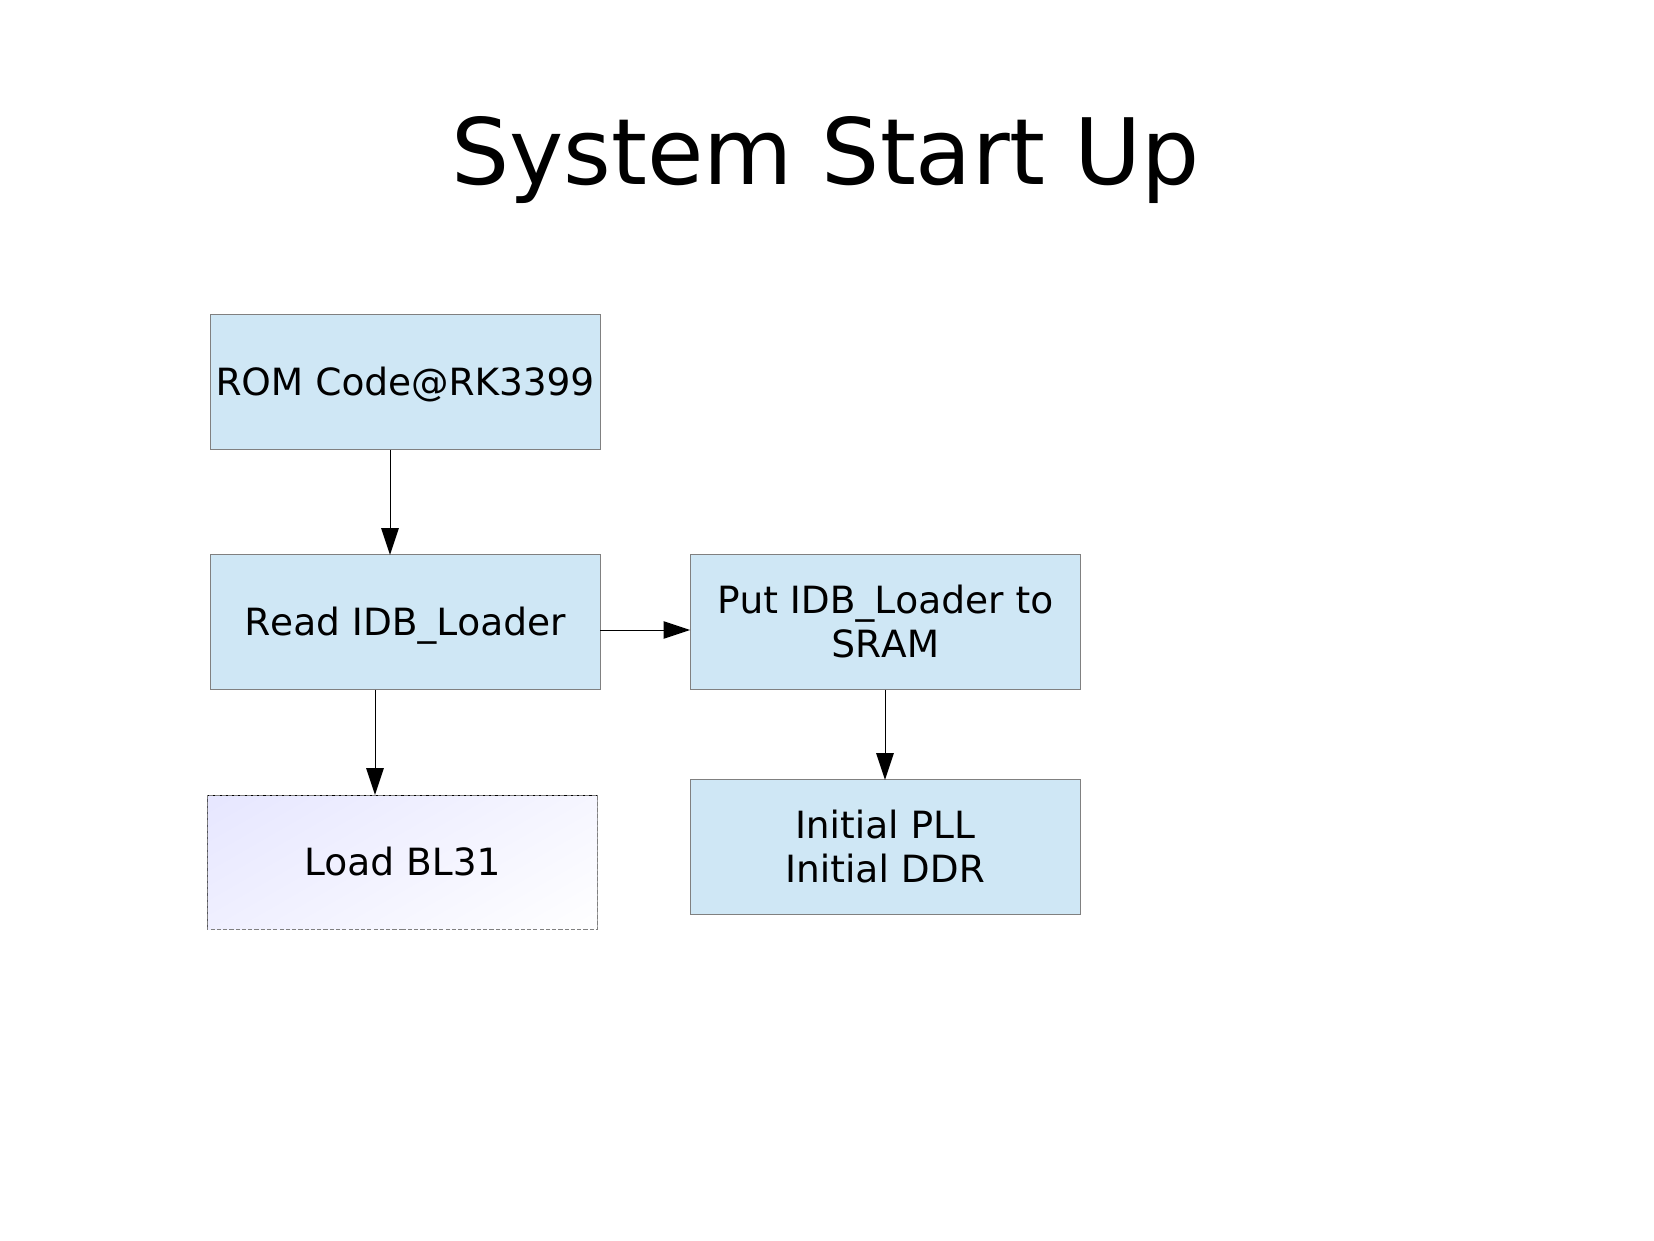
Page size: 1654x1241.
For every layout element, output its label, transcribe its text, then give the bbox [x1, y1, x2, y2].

title System Start Up [82, 49, 1571, 257]
text_box Initial PLL Initial DDR [690, 779, 1081, 915]
text_box Read IDB_Loader [210, 554, 601, 690]
text_box Load BL31 [207, 795, 598, 930]
text_box Put IDB_Loader to SRAM [690, 554, 1081, 690]
text_box ROM Code@RK3399 [210, 314, 601, 450]
